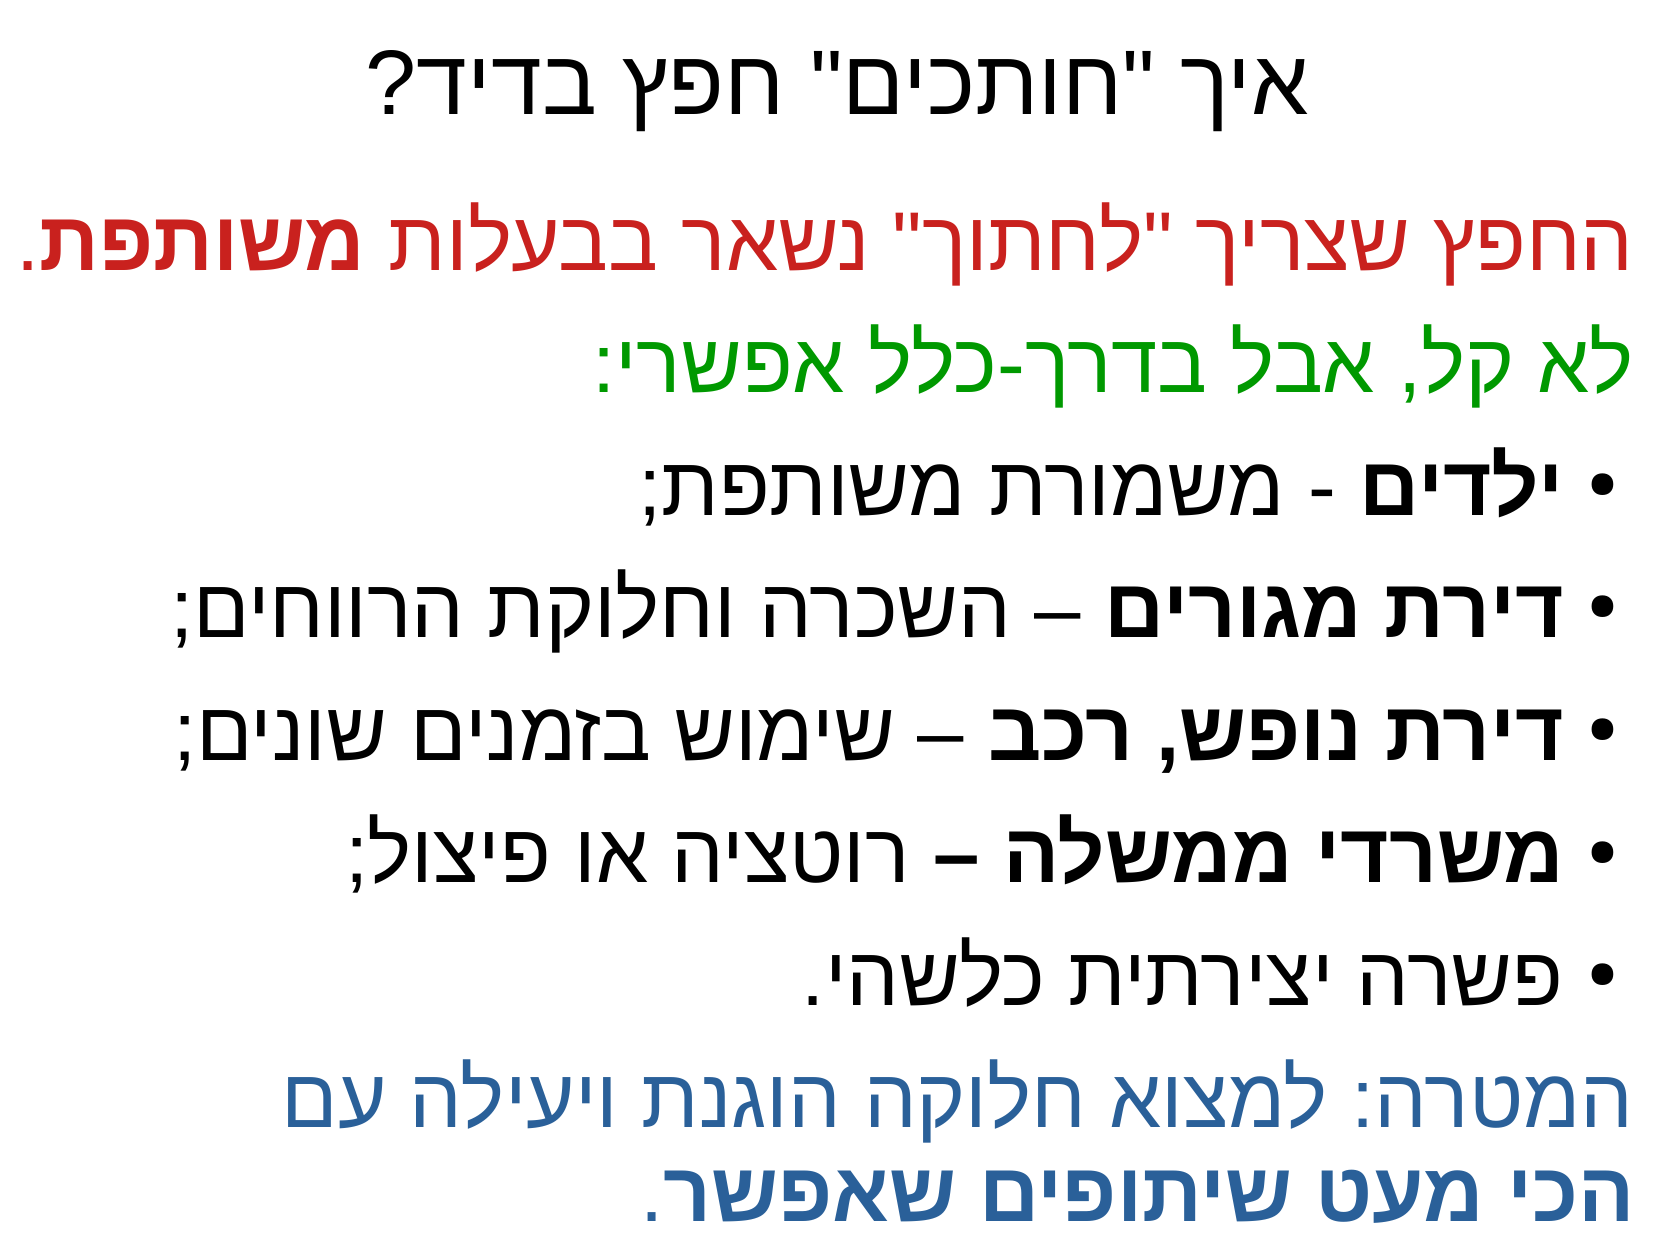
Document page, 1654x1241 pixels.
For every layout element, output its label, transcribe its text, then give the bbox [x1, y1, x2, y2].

title איך "חותכים" חפץ בדיד? [11, 15, 1654, 151]
list החפץ שצריך "לחתוך" נשאר בבעלות משותפת. לא קל, אבל בדרך-כלל אפשרי: ילדים - משמורת משותפת; דירת מגורים – השכרה וחלוקת הרווחים; דירת נופש, רכב – שימוש בזמנים שונים; משרדי ממשלה – רוטציה או פיצול; פשרה יצירתית כלשהי. המטרה: למצוא חלוקה הוגנת ויעילה עם הכי מעט שיתופים שאפשר. [15, 195, 1636, 1081]
